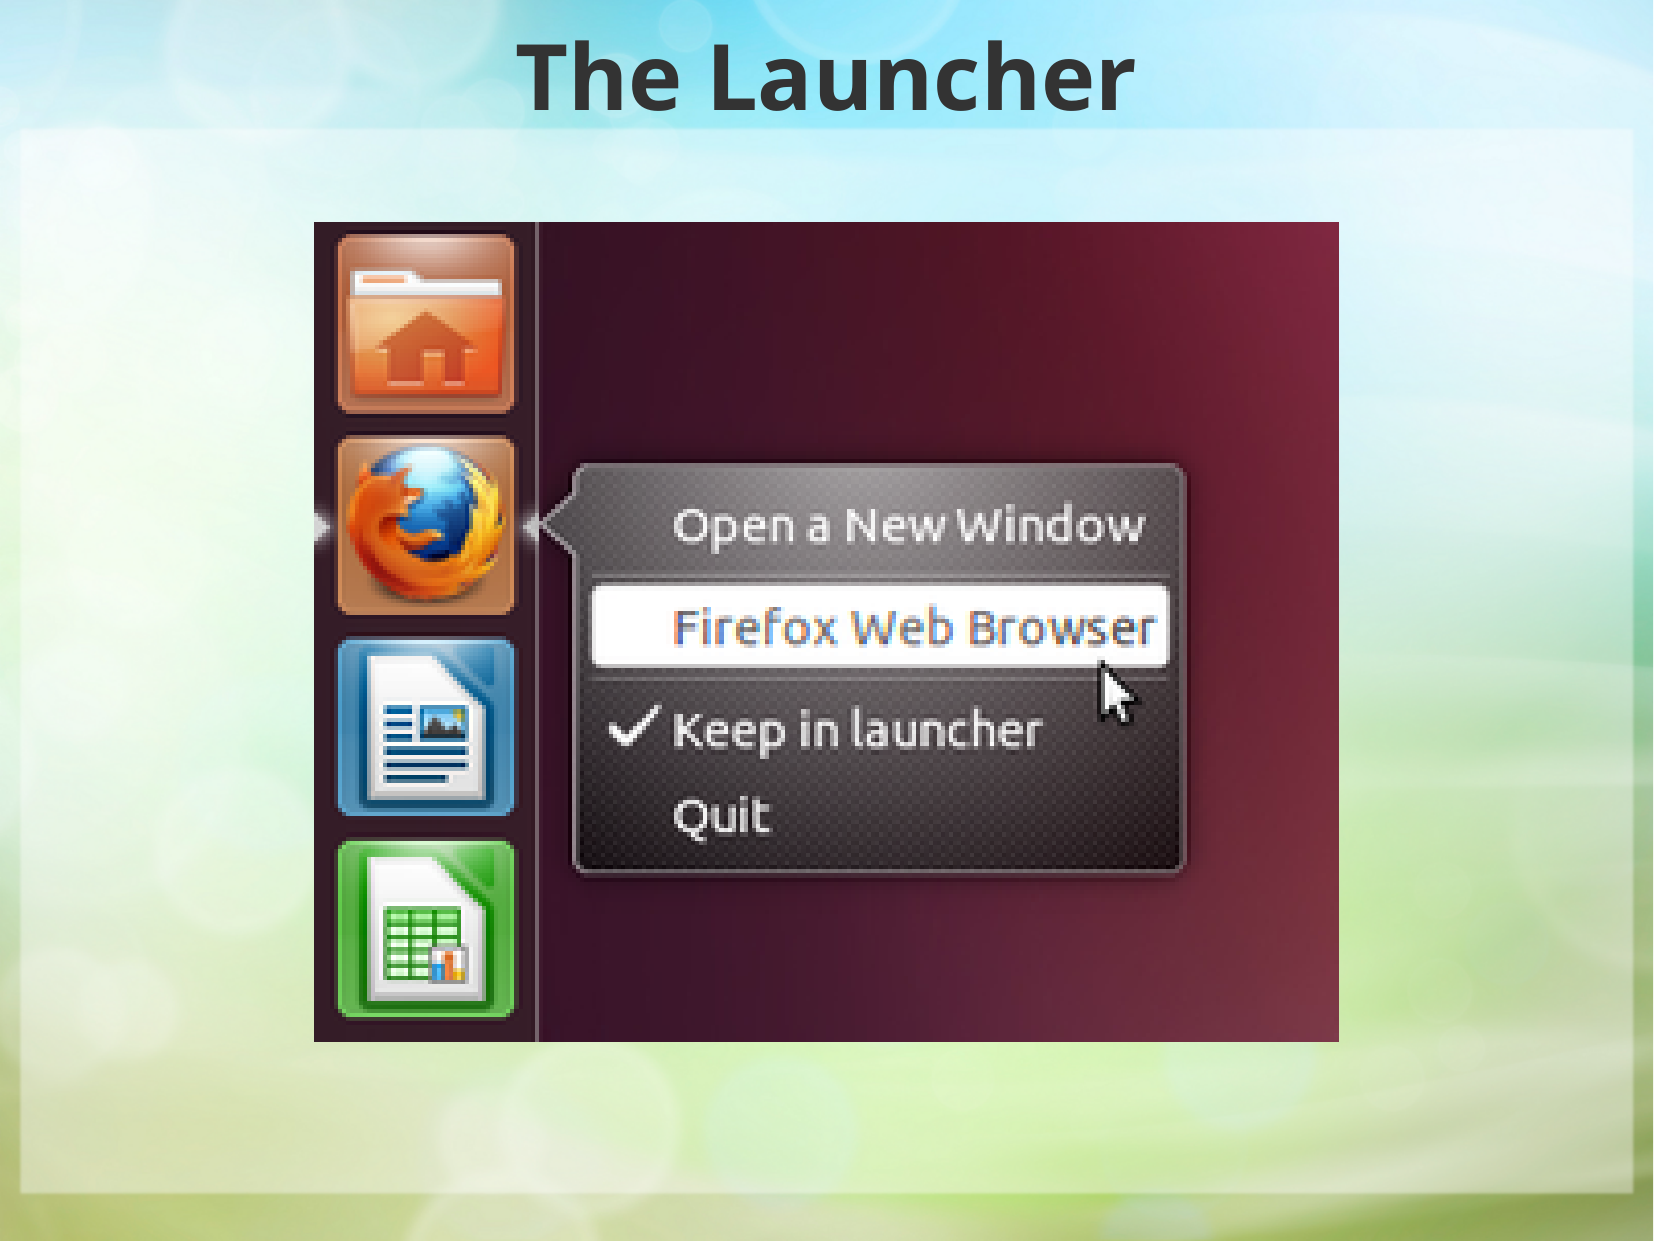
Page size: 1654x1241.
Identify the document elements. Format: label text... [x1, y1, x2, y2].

title The Launcher [82, 0, 1571, 151]
picture [0, 0, 1654, 1241]
